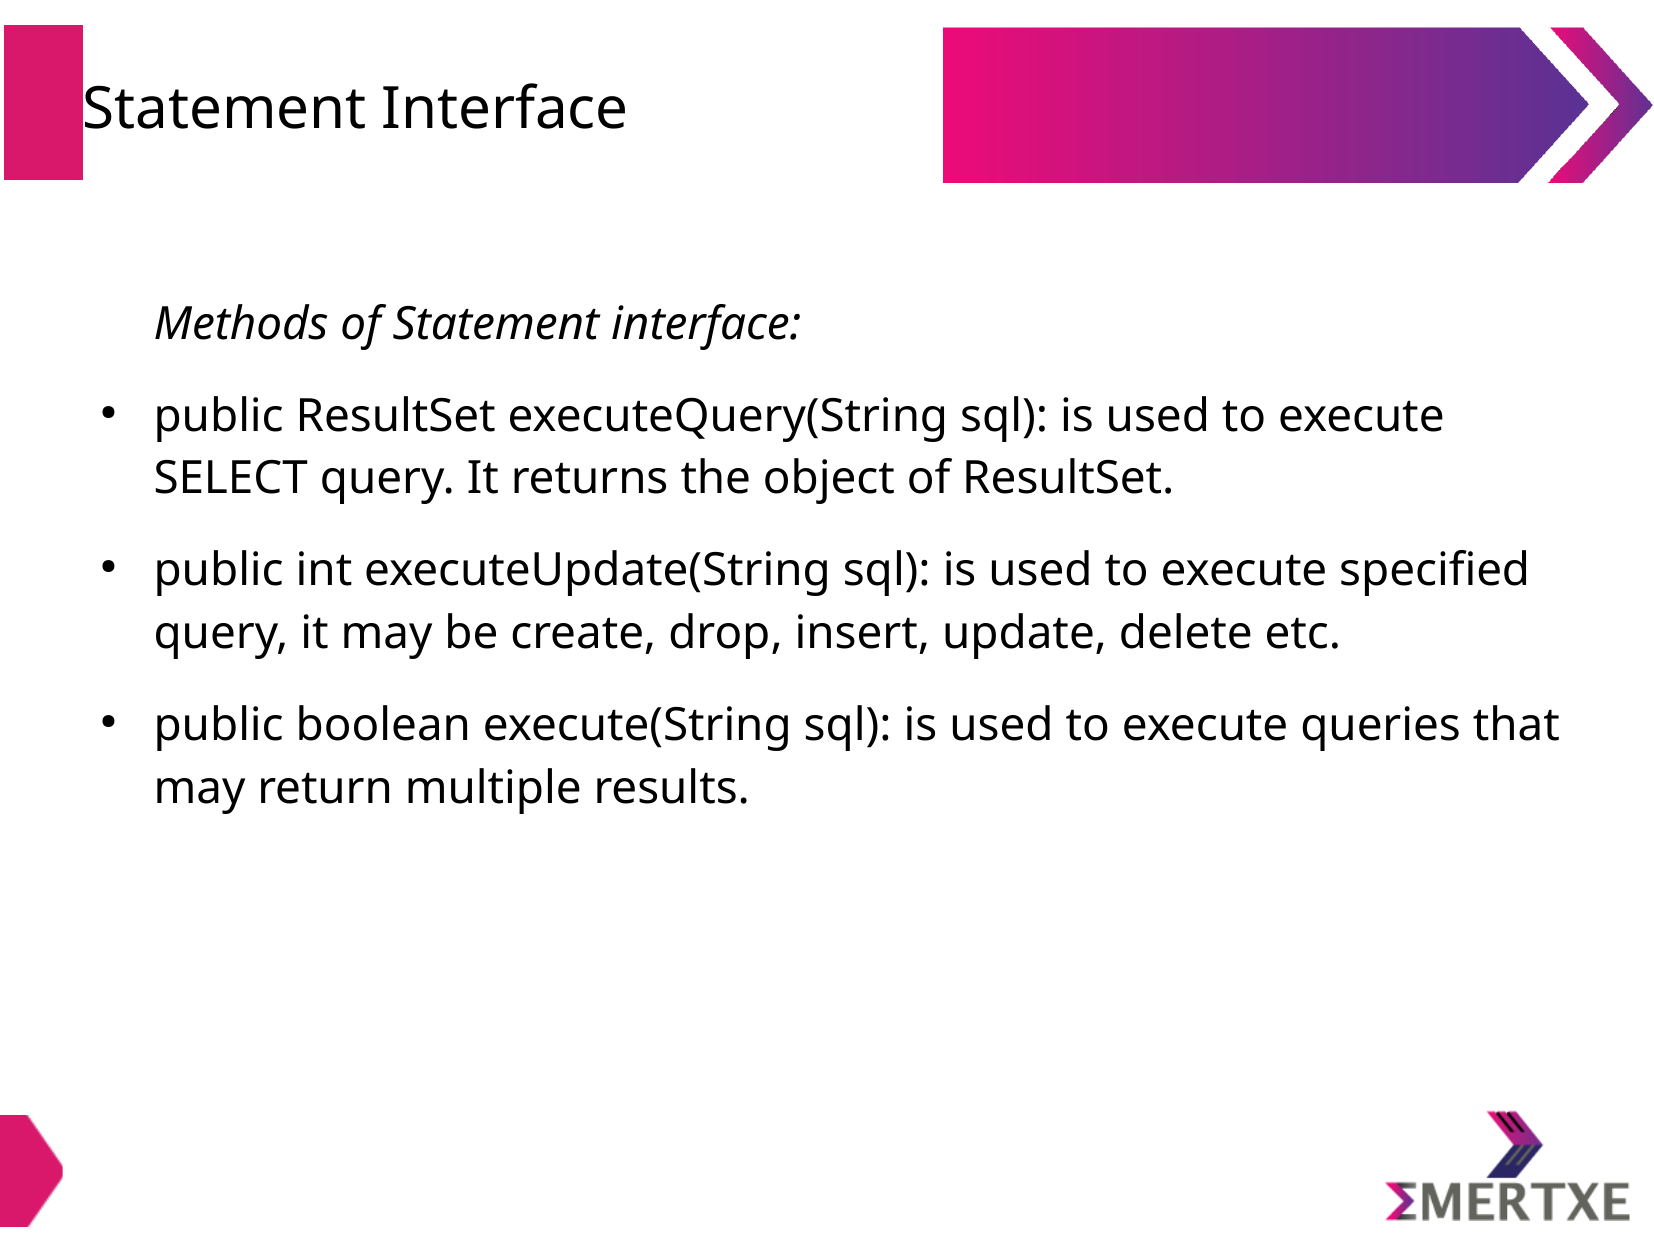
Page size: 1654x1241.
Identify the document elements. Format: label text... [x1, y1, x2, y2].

picture [1385, 1107, 1631, 1221]
title Statement Interface [82, 2, 1571, 210]
picture [1571, 27, 1653, 183]
list Methods of Statement interface: public ResultSet executeQuery(String sql): is used to execute SELECT query. It returns the object of ResultSet. public int executeUpdate(String sql): is used to execute specified query, it may be create, drop, insert, update, delete etc. public boolean execute(String sql): is used to execute queries that may return multiple results. [82, 290, 1571, 1010]
